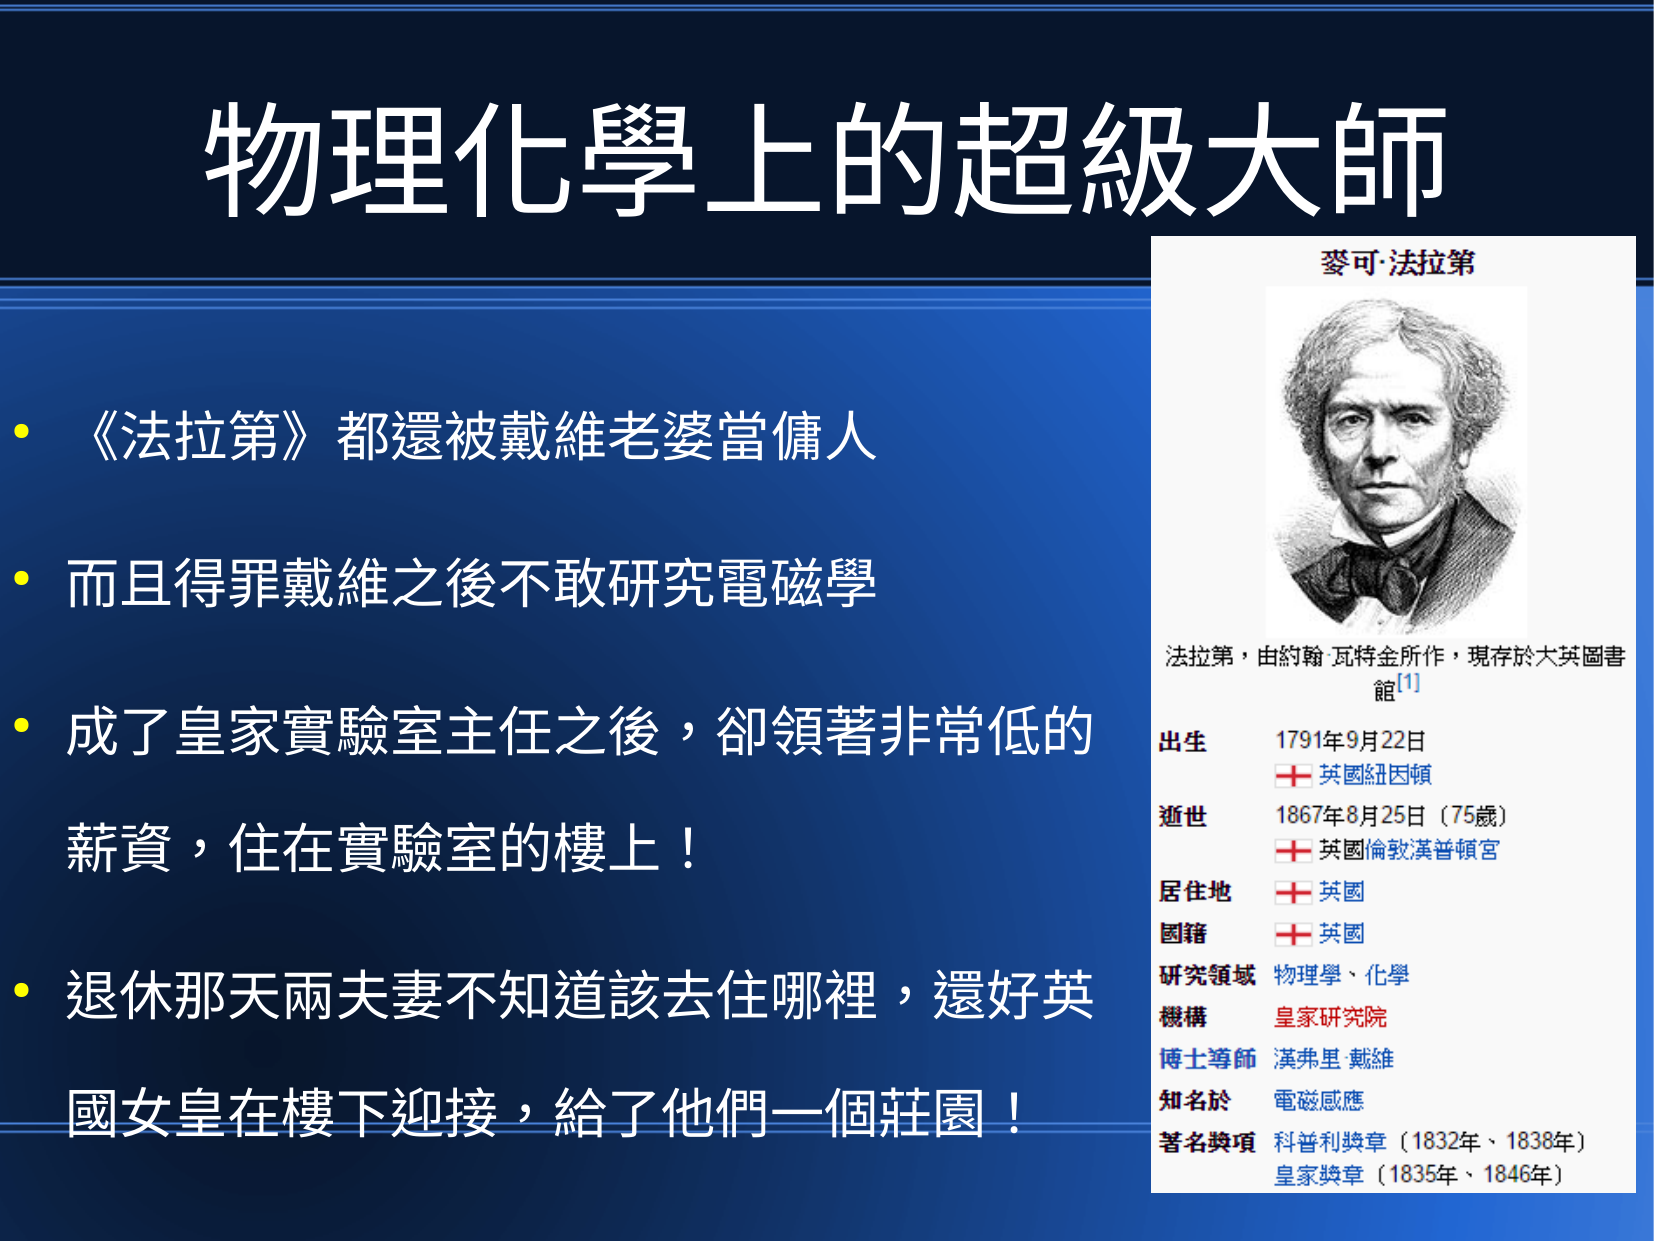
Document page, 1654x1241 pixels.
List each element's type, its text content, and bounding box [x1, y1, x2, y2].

picture [0, 0, 1654, 1241]
list 《法拉第》都還被戴維老婆當傭人 而且得罪戴維之後不敢研究電磁學 成了皇家實驗室主任之後，卻領著非常低的薪資，住在實驗室的樓上！ 退休那天兩夫妻不知道該去住哪裡，還好英國女皇在樓下迎接，給了他們一個莊園！ [0, 354, 1123, 1241]
title 物理化學上的超級大師 [82, 49, 1571, 257]
